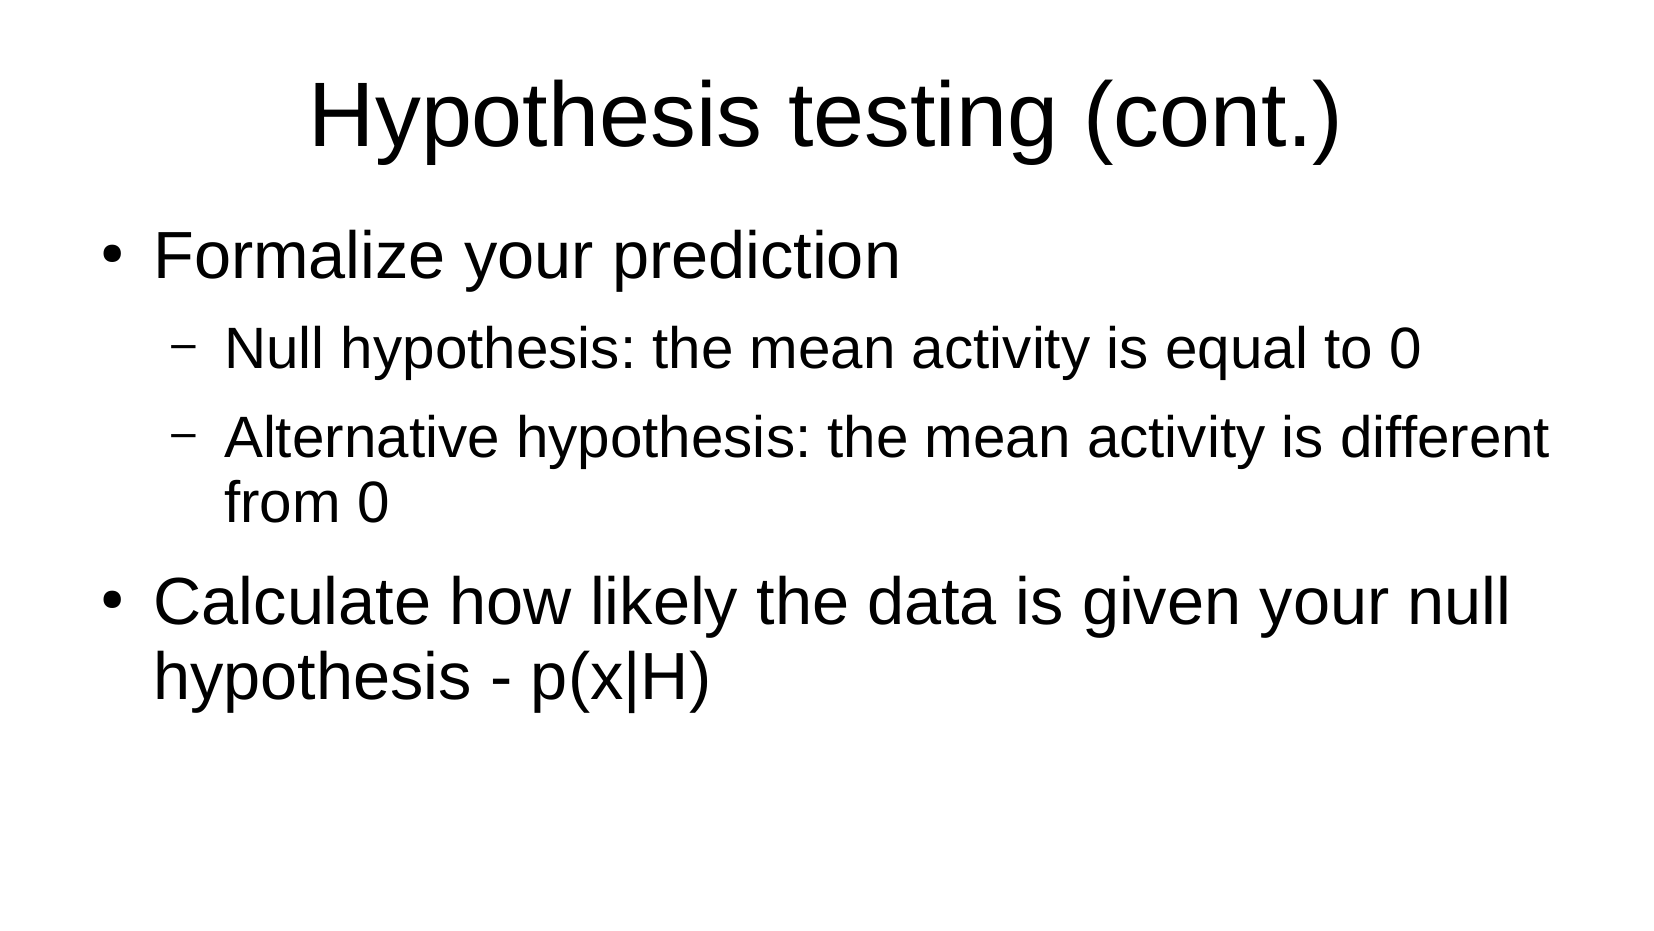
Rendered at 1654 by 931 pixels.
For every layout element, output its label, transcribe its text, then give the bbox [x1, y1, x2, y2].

title Hypothesis testing (cont.) [82, 37, 1571, 193]
list Formalize your prediction Null hypothesis: the mean activity is equal to 0 Alternative hypothesis: the mean activity is different from 0 Calculate how likely the data is given your null hypothesis - p(x|H) [82, 217, 1571, 916]
